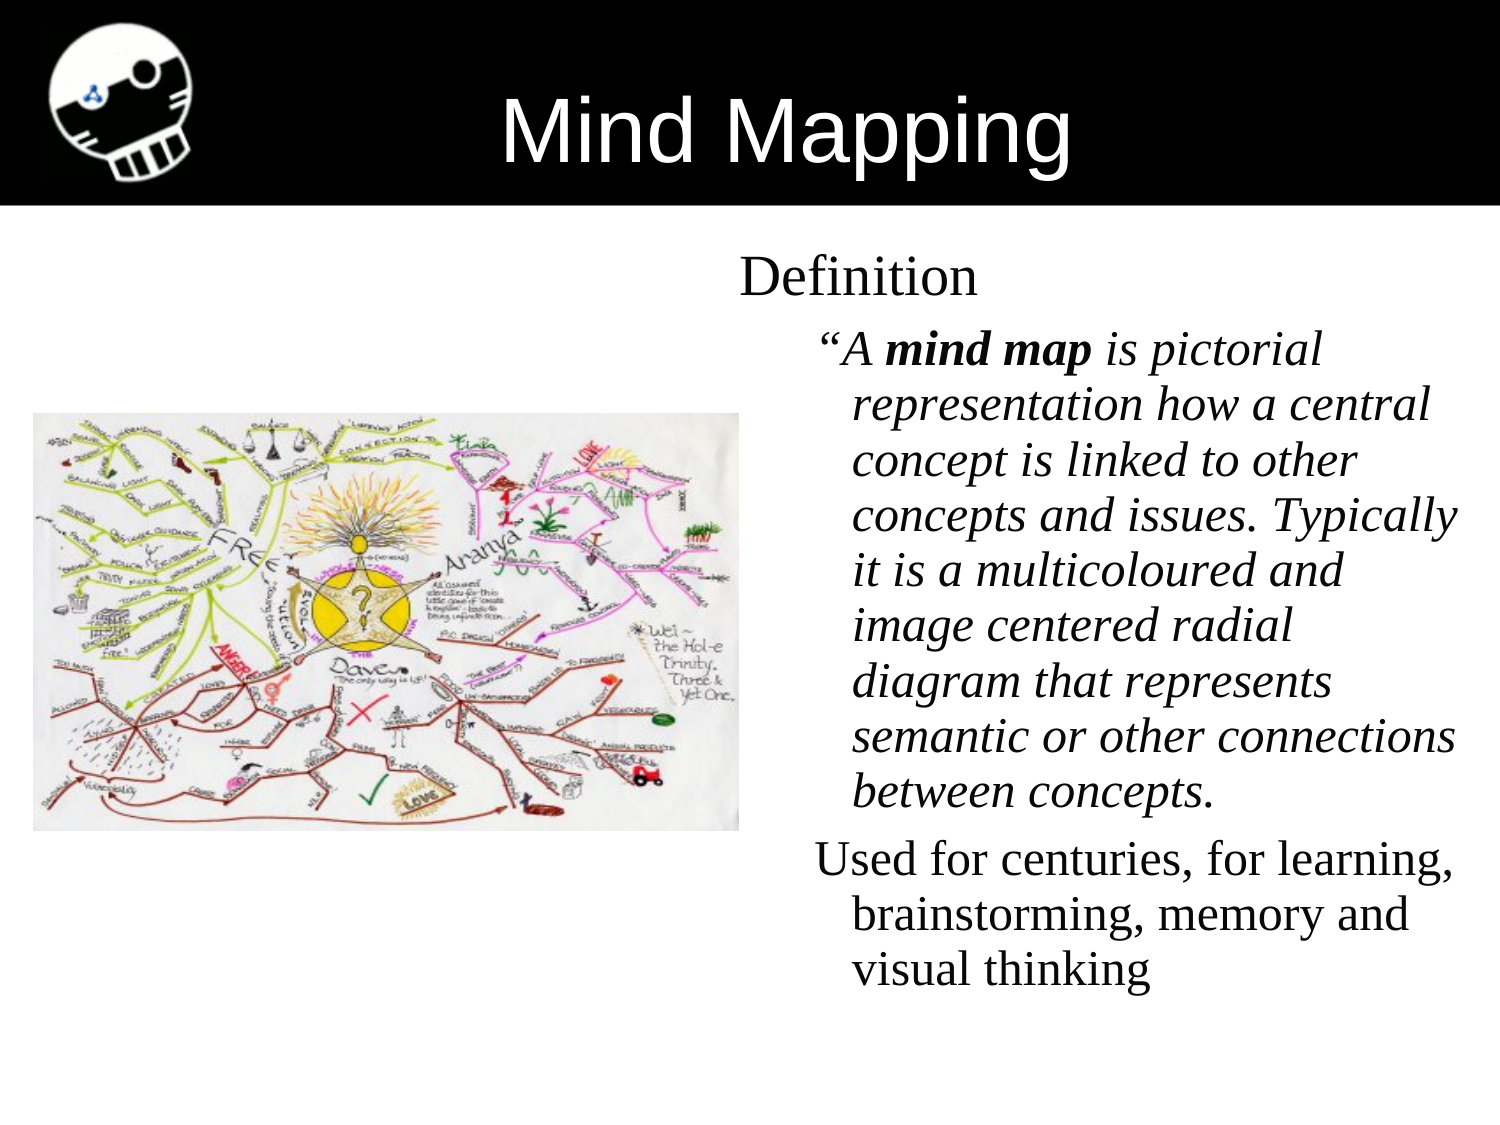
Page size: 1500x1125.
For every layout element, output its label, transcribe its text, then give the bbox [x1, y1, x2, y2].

title Mind Mapping [150, 6, 1426, 257]
picture [0, 0, 1500, 1125]
list Definition “A mind map is pictorial representation how a central concept is linked to other concepts and issues. Typically it is a multicoloured and image centered radial diagram that represents semantic or other connections between concepts. Used for centuries, for learning, brainstorming, memory and visual thinking [649, 236, 1477, 1014]
